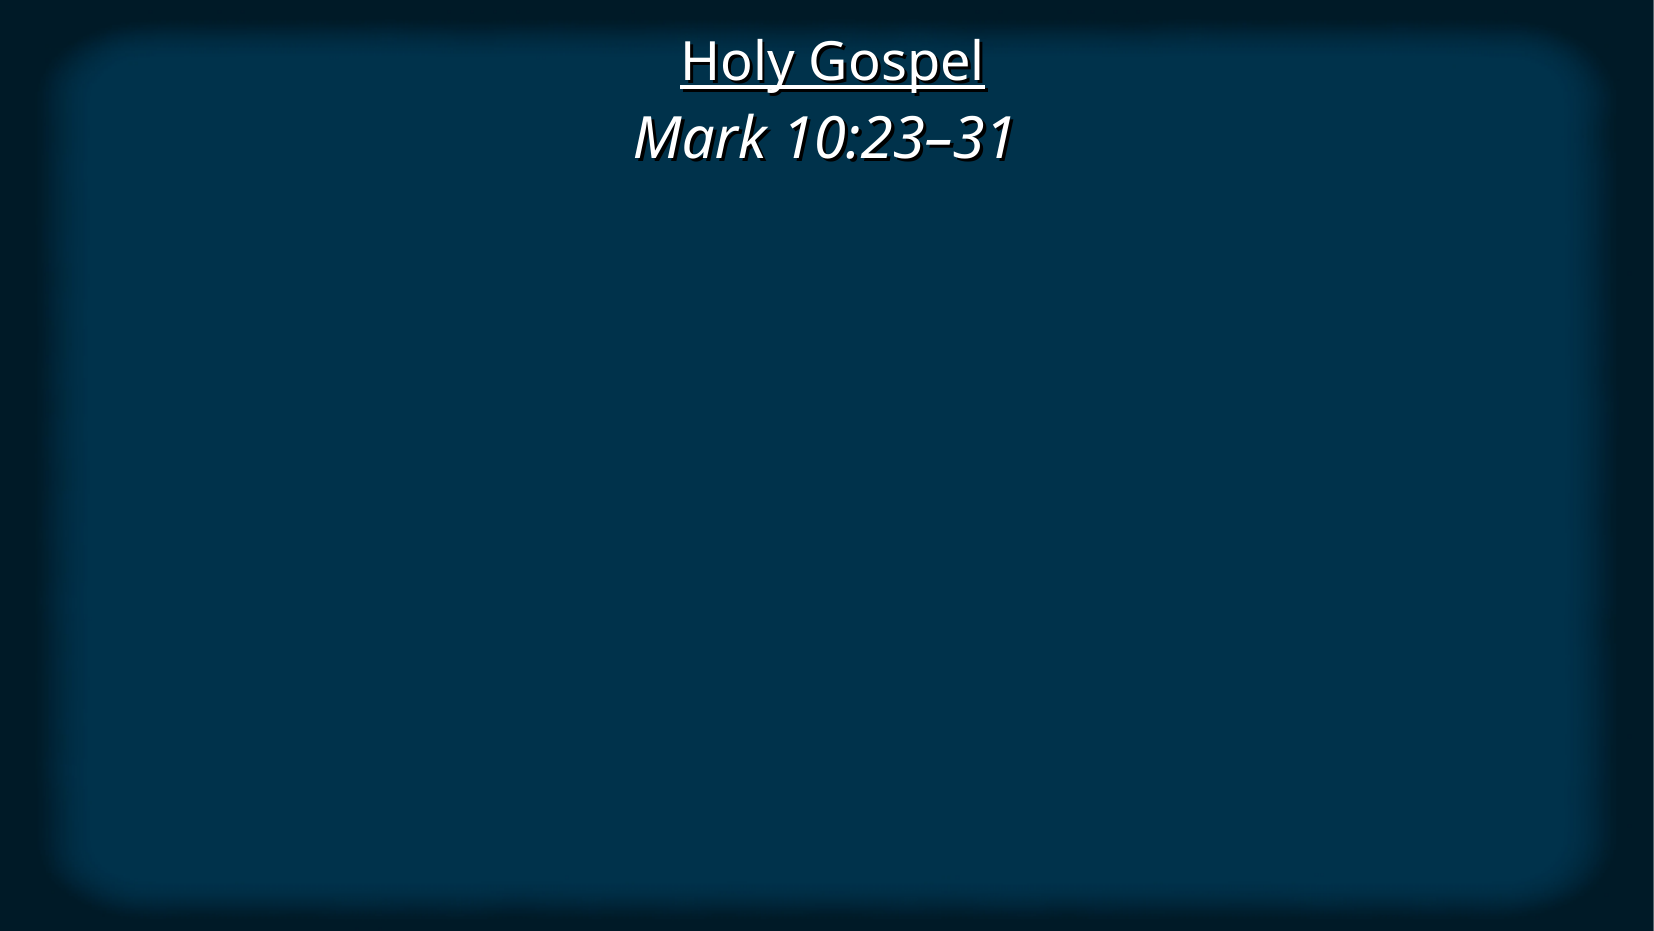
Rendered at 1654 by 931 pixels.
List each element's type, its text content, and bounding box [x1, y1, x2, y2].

picture [0, 0, 1654, 931]
text_box Holy Gospel Mark 10:23–31 [75, 15, 1591, 179]
